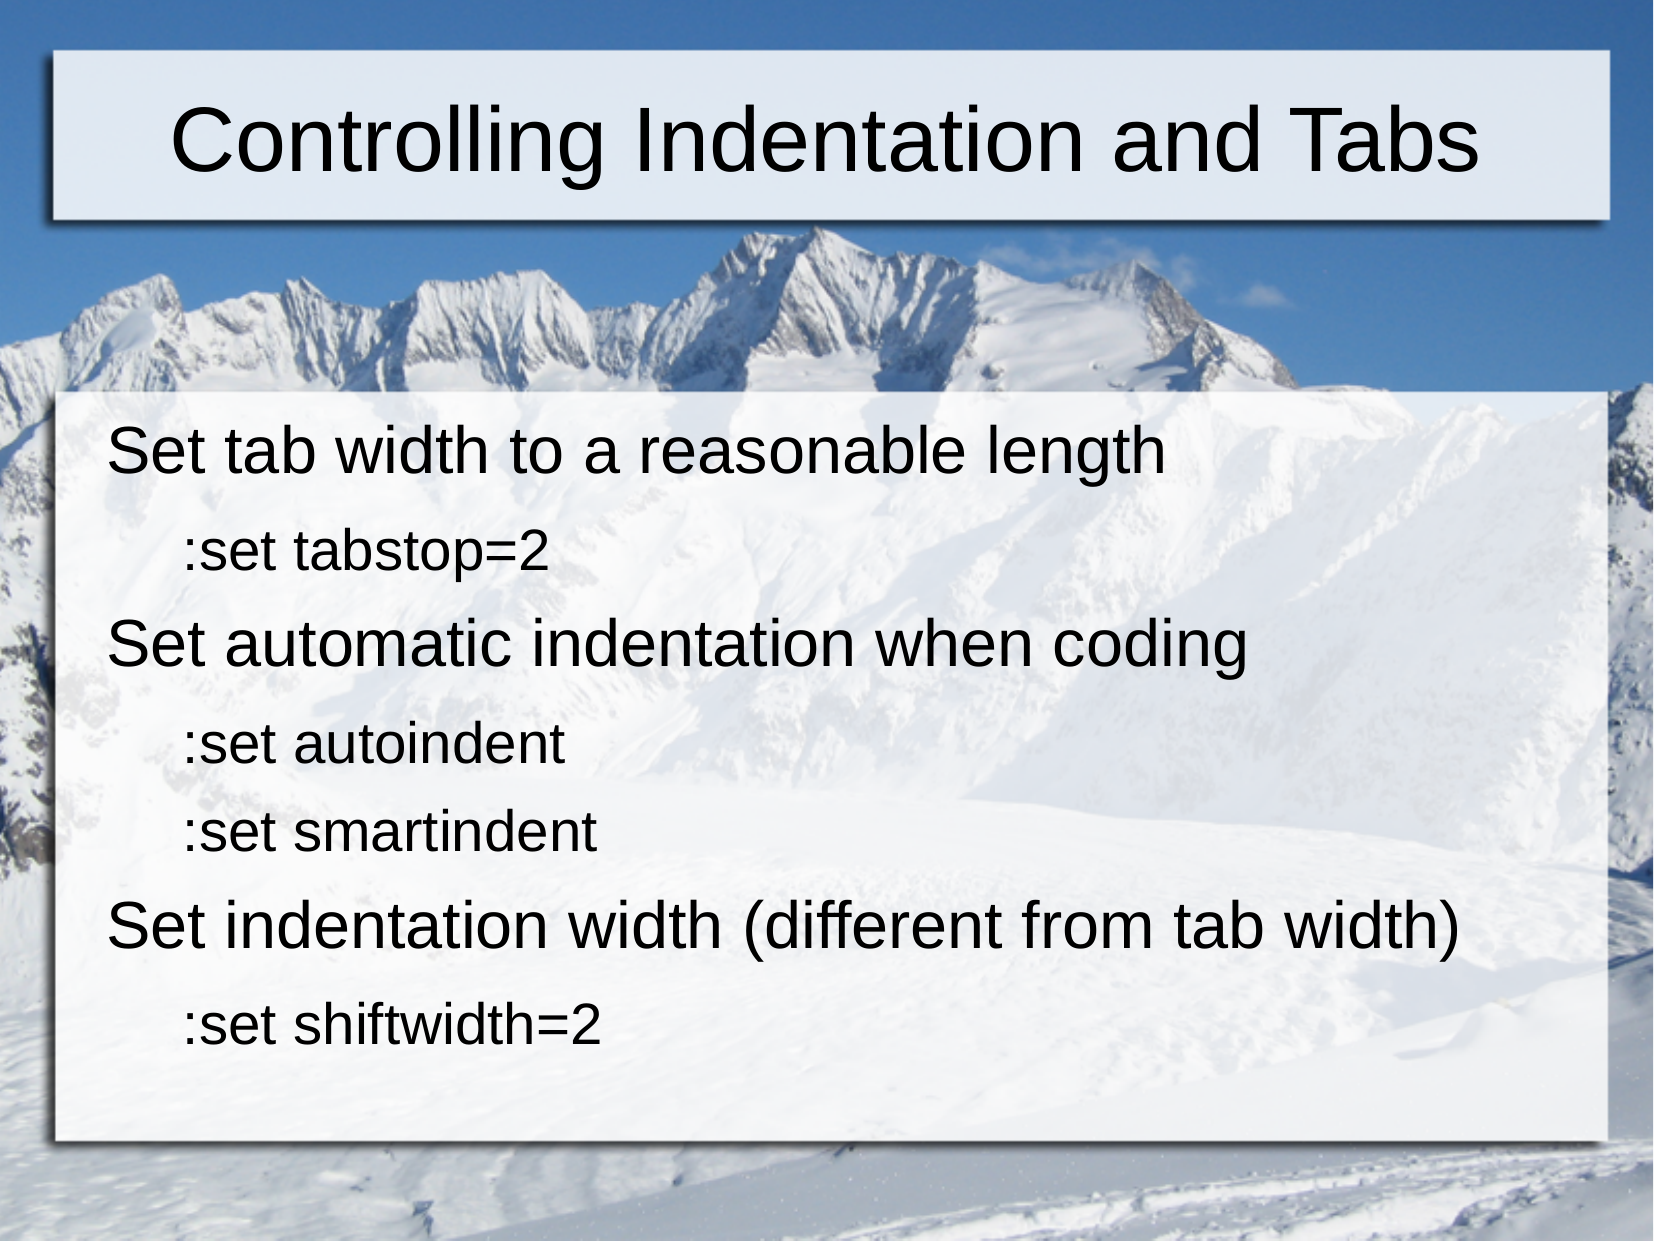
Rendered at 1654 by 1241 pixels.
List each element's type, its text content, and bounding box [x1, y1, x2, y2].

title Controlling Indentation and Tabs [58, 61, 1594, 219]
picture [0, 0, 1654, 1241]
list Set tab width to a reasonable length :set tabstop=2 Set automatic indentation when coding :set autoindent :set smartindent Set indentation width (different from tab width) :set shiftwidth=2 [88, 413, 1571, 1126]
